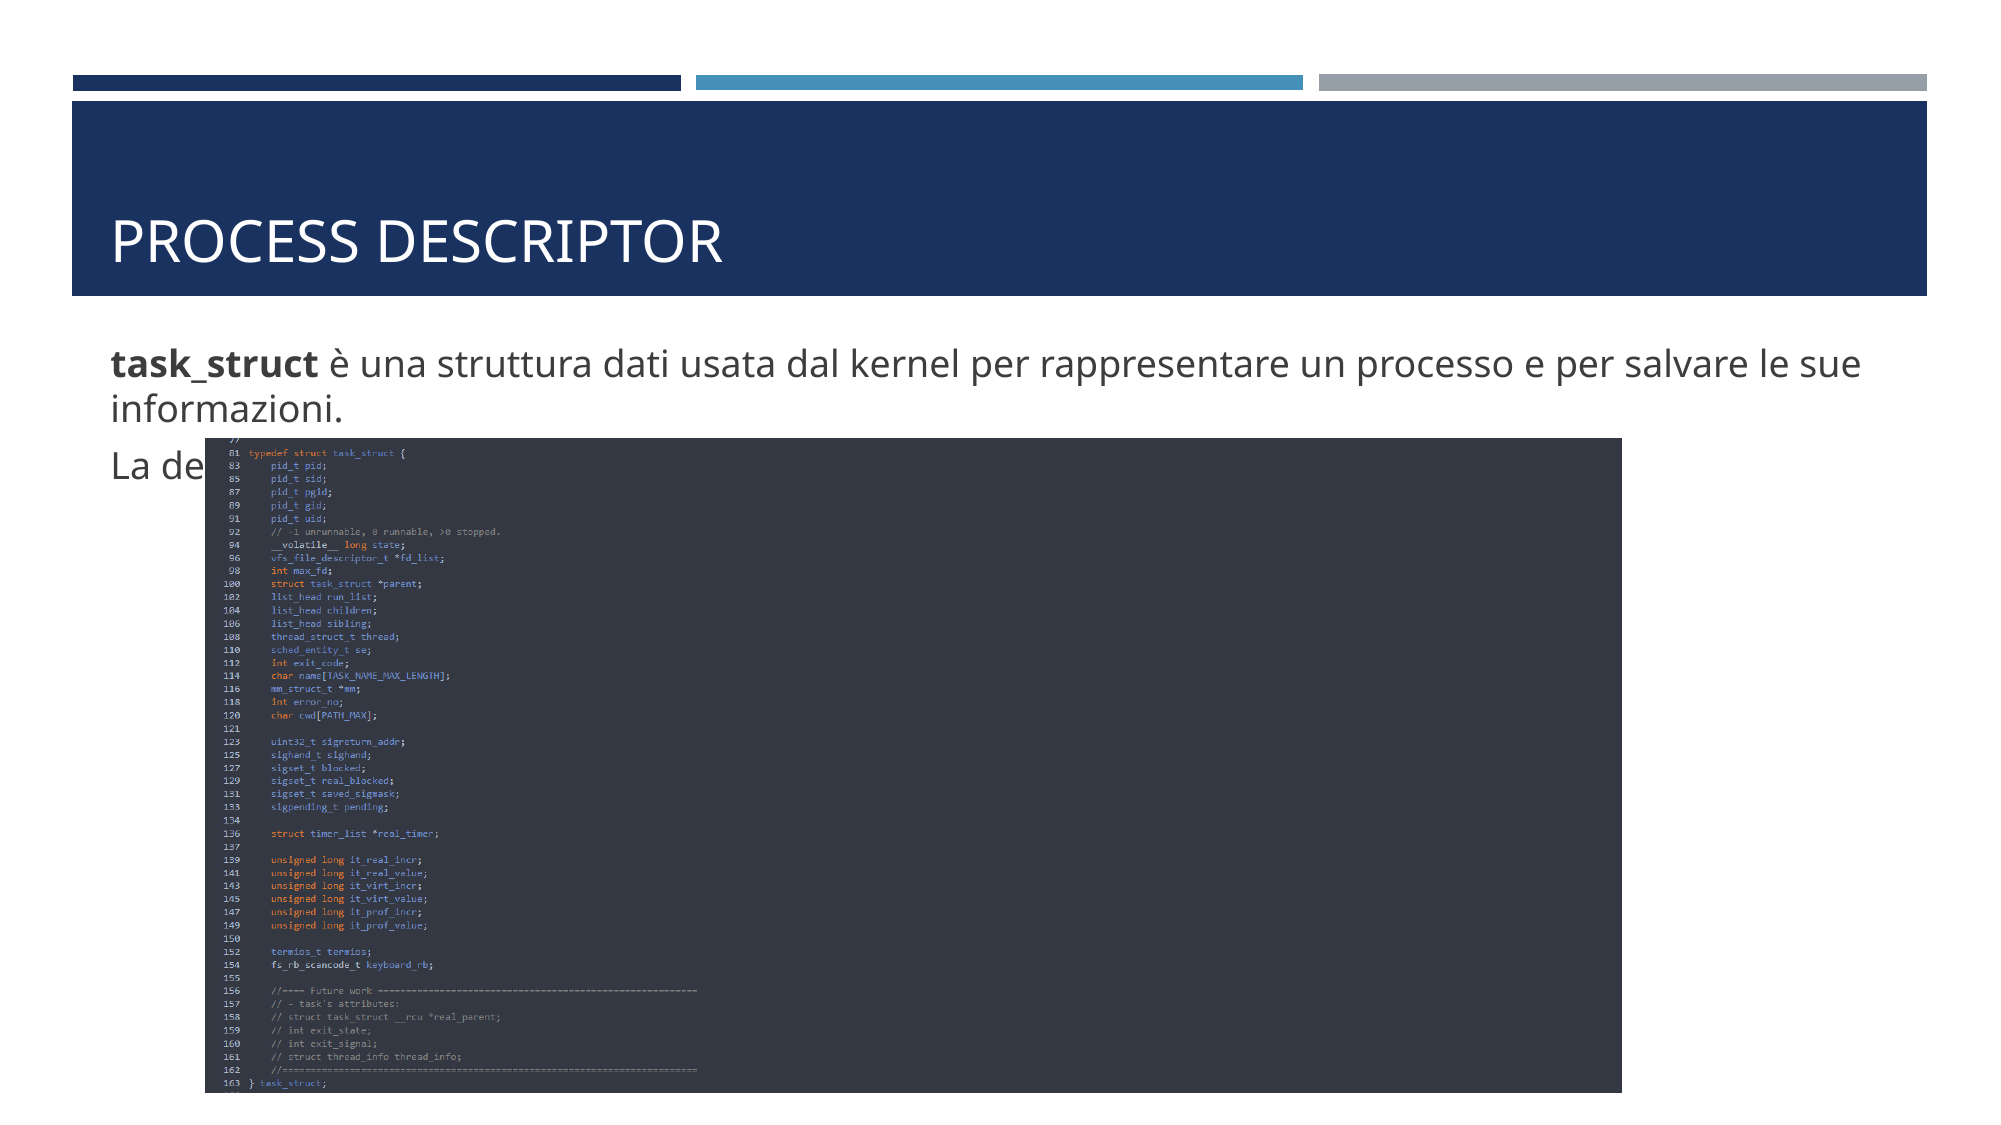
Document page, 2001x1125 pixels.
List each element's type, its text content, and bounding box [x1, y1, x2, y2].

title Process Descriptor [95, 115, 1905, 282]
list task_struct è una struttura dati usata dal kernel per rappresentare un processo e per salvare le sue informazioni. La definizione della struct task_struct si trova in mentos/inc/process/process.h . [95, 332, 1905, 511]
picture [205, 438, 1622, 1093]
